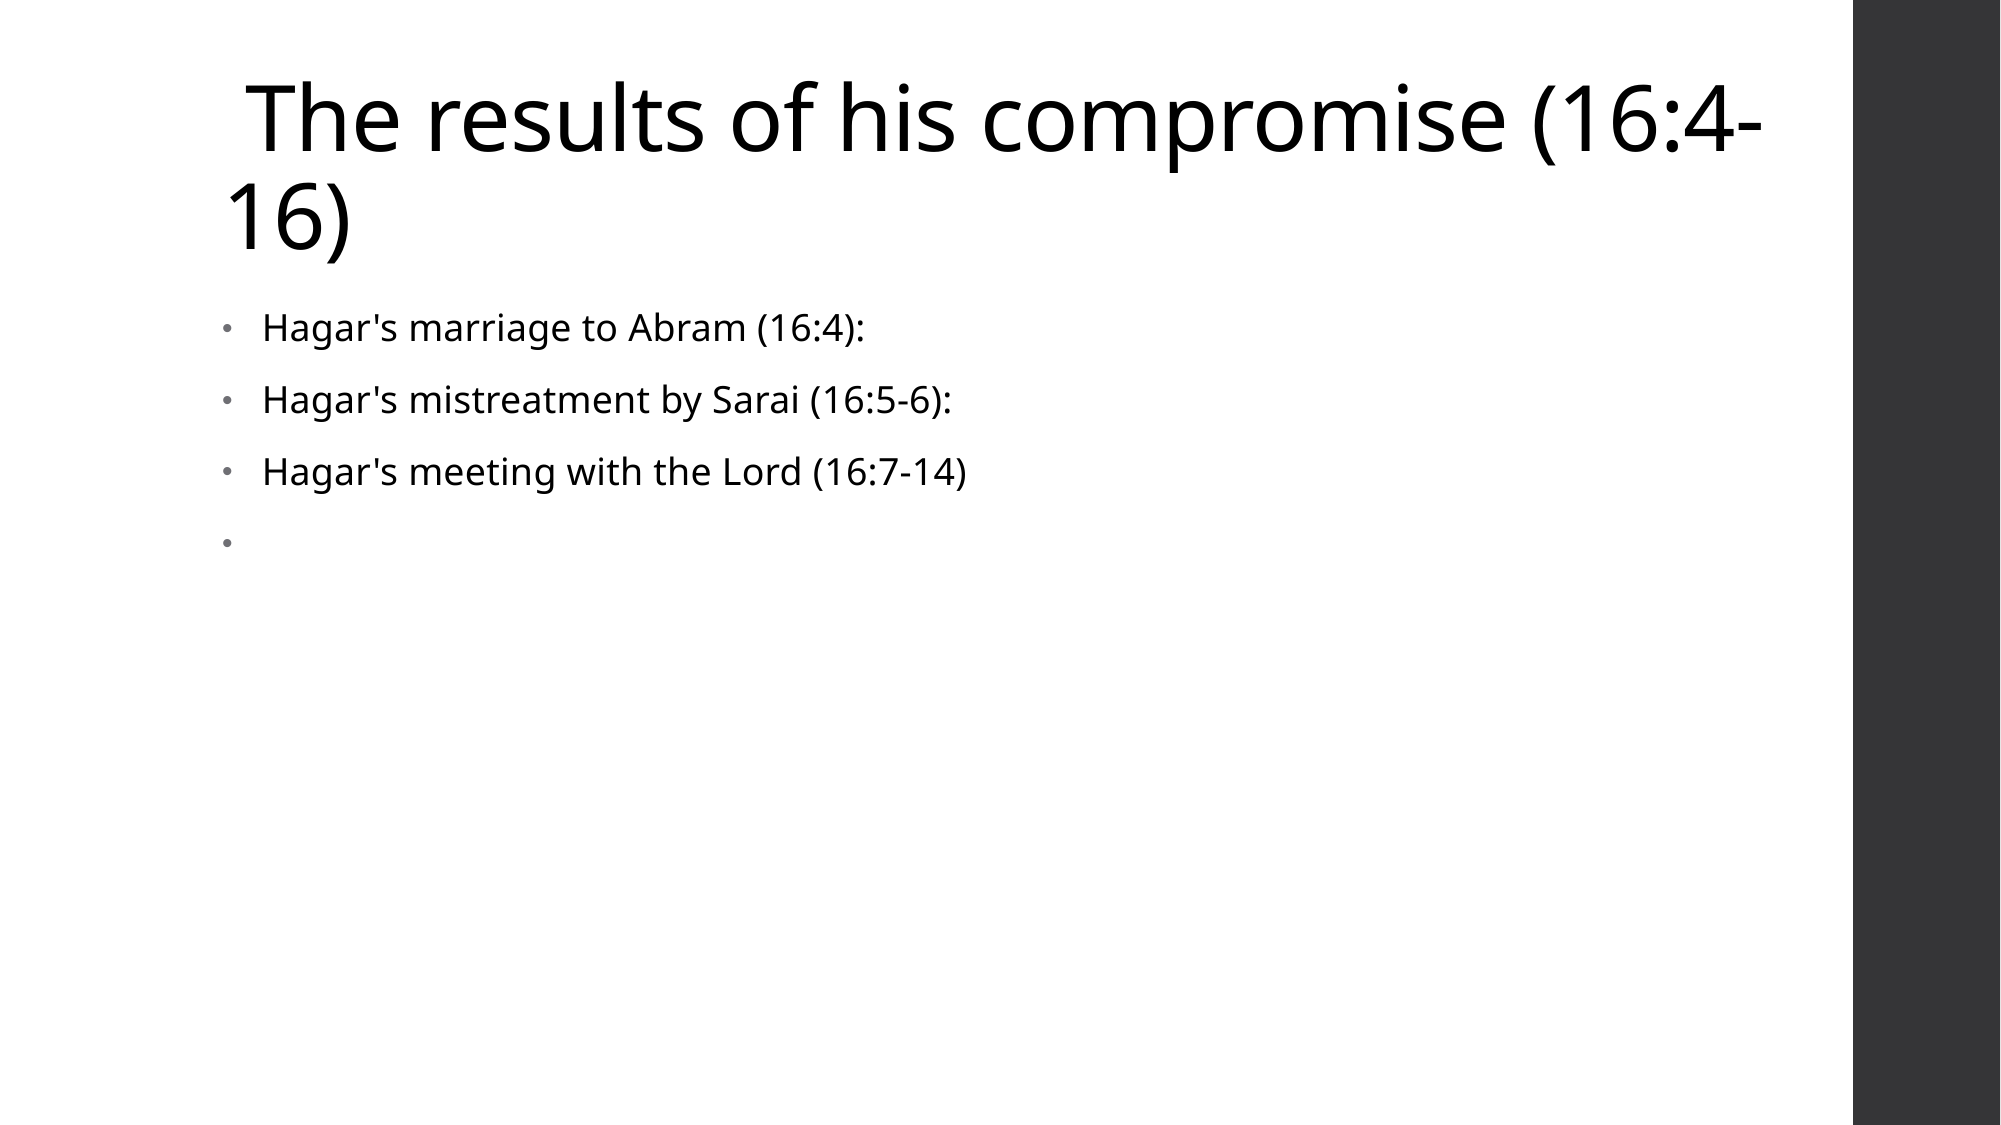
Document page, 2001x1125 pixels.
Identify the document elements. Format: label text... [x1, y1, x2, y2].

list Hagar's marriage to Abram (16:4): Hagar's mistreatment by Sarai (16:5-6): Hagar's meeting with the Lord (16:7-14) [206, 299, 1617, 1014]
title The results of his compromise (16:4-16) [206, 60, 1797, 278]
